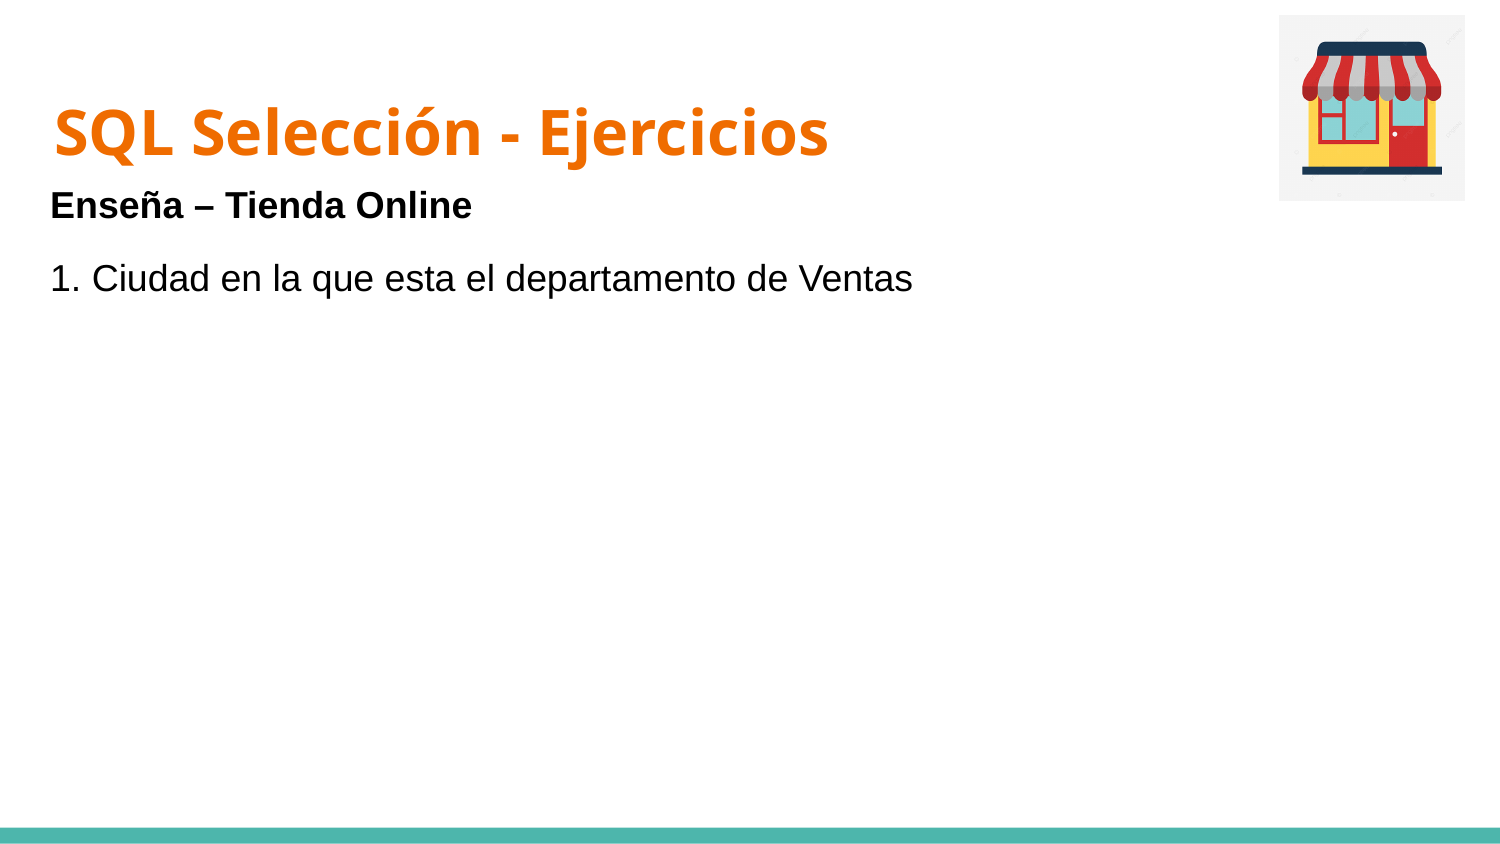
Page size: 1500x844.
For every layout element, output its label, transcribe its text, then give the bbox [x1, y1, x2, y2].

text_box 1. Ciudad en la que esta el departamento de Ventas [35, 250, 929, 308]
title SQL Selección - Ejercicios [39, 72, 1279, 177]
text_box Enseña – Tienda Online [35, 177, 1323, 234]
picture [1279, 15, 1465, 201]
